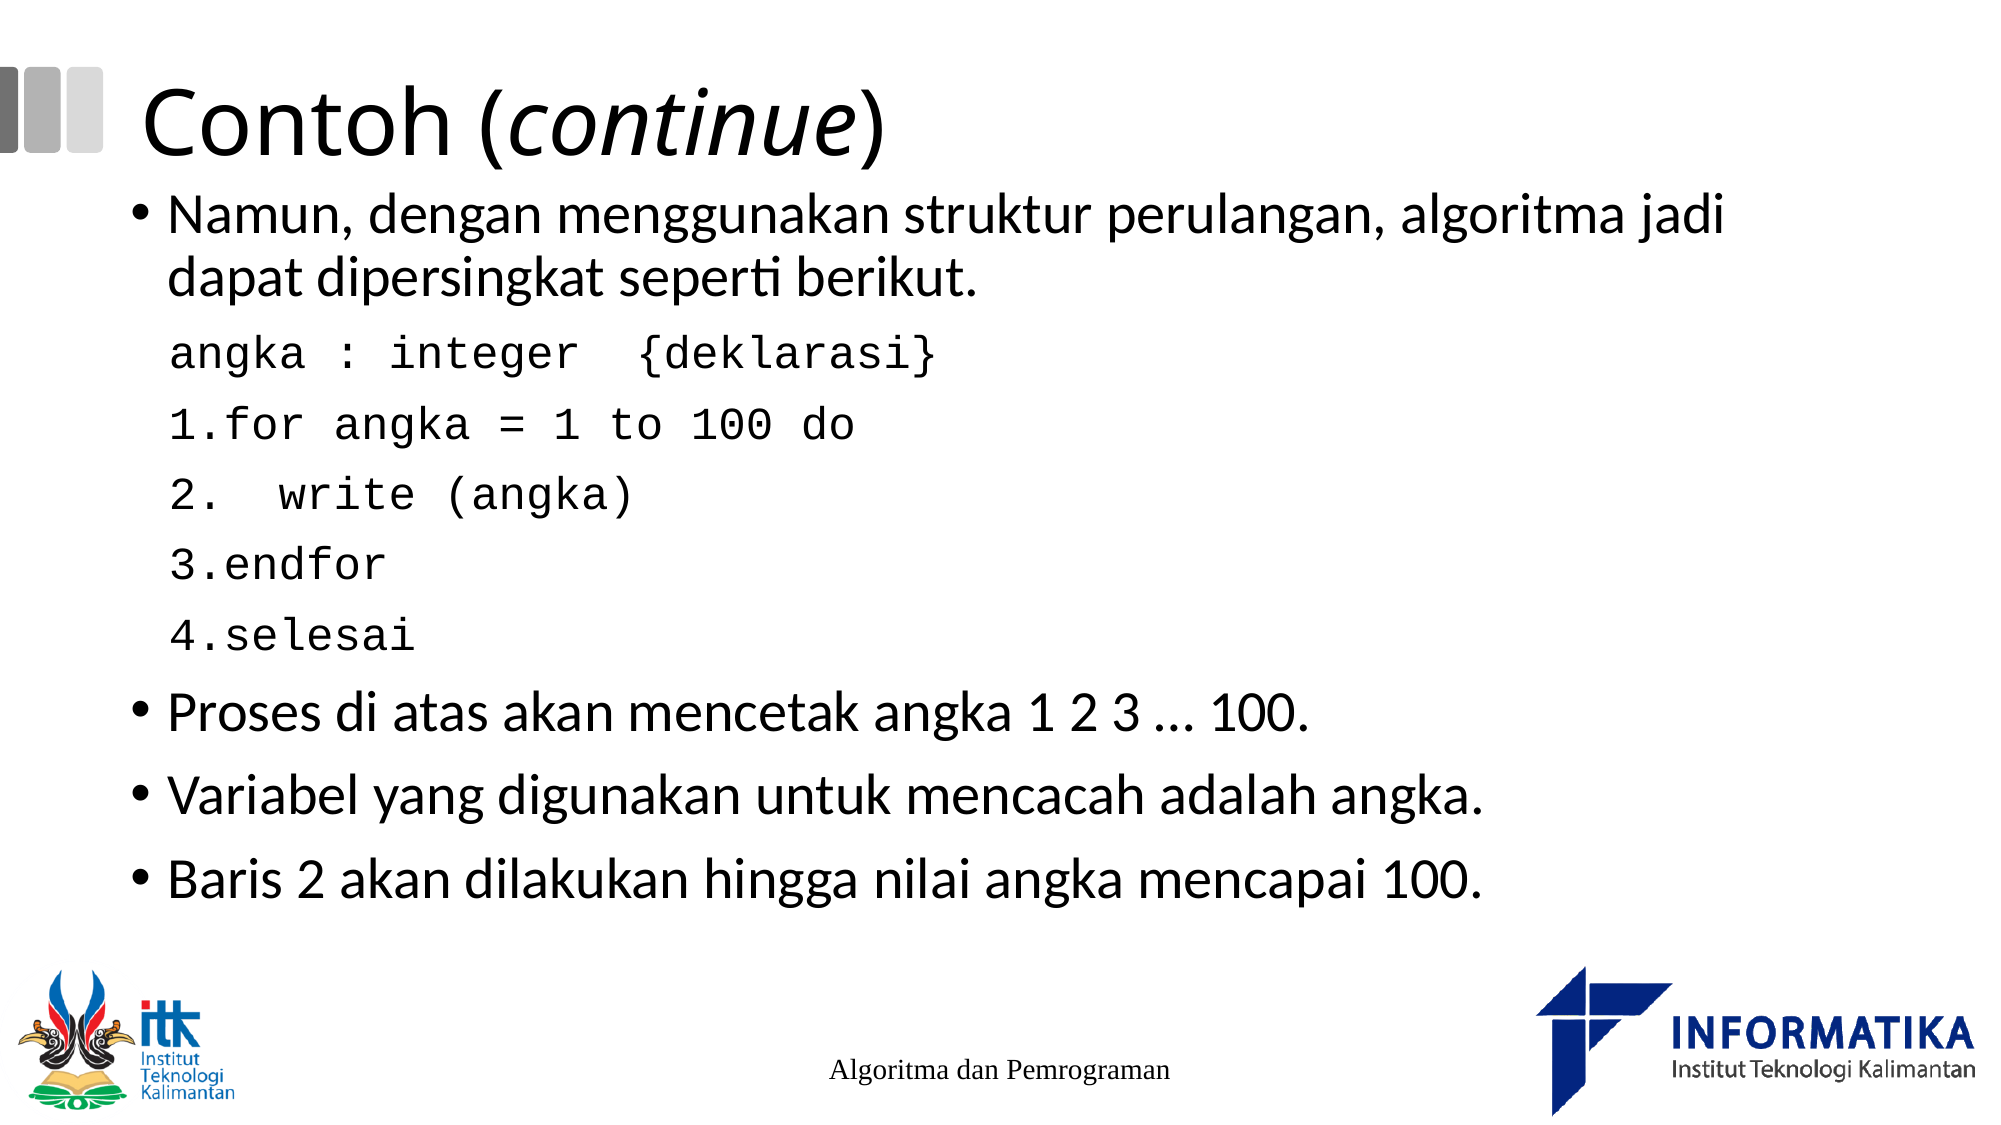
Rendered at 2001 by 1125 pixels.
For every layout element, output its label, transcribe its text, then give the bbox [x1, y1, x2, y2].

picture [0, 935, 253, 1125]
picture [1534, 965, 1976, 1118]
title Contoh (continue) [124, 53, 1419, 198]
list Namun, dengan menggunakan struktur perulangan, algoritma jadi dapat dipersingkat seperti berikut. angka : integer {deklarasi} for angka = 1 to 100 do write (angka) endfor selesai Proses di atas akan mencetak angka 1 2 3 … 100. Variabel yang digunakan untuk mencacah adalah angka. Baris 2 akan dilakukan hingga nilai angka mencapai 100. [115, 175, 1768, 1043]
